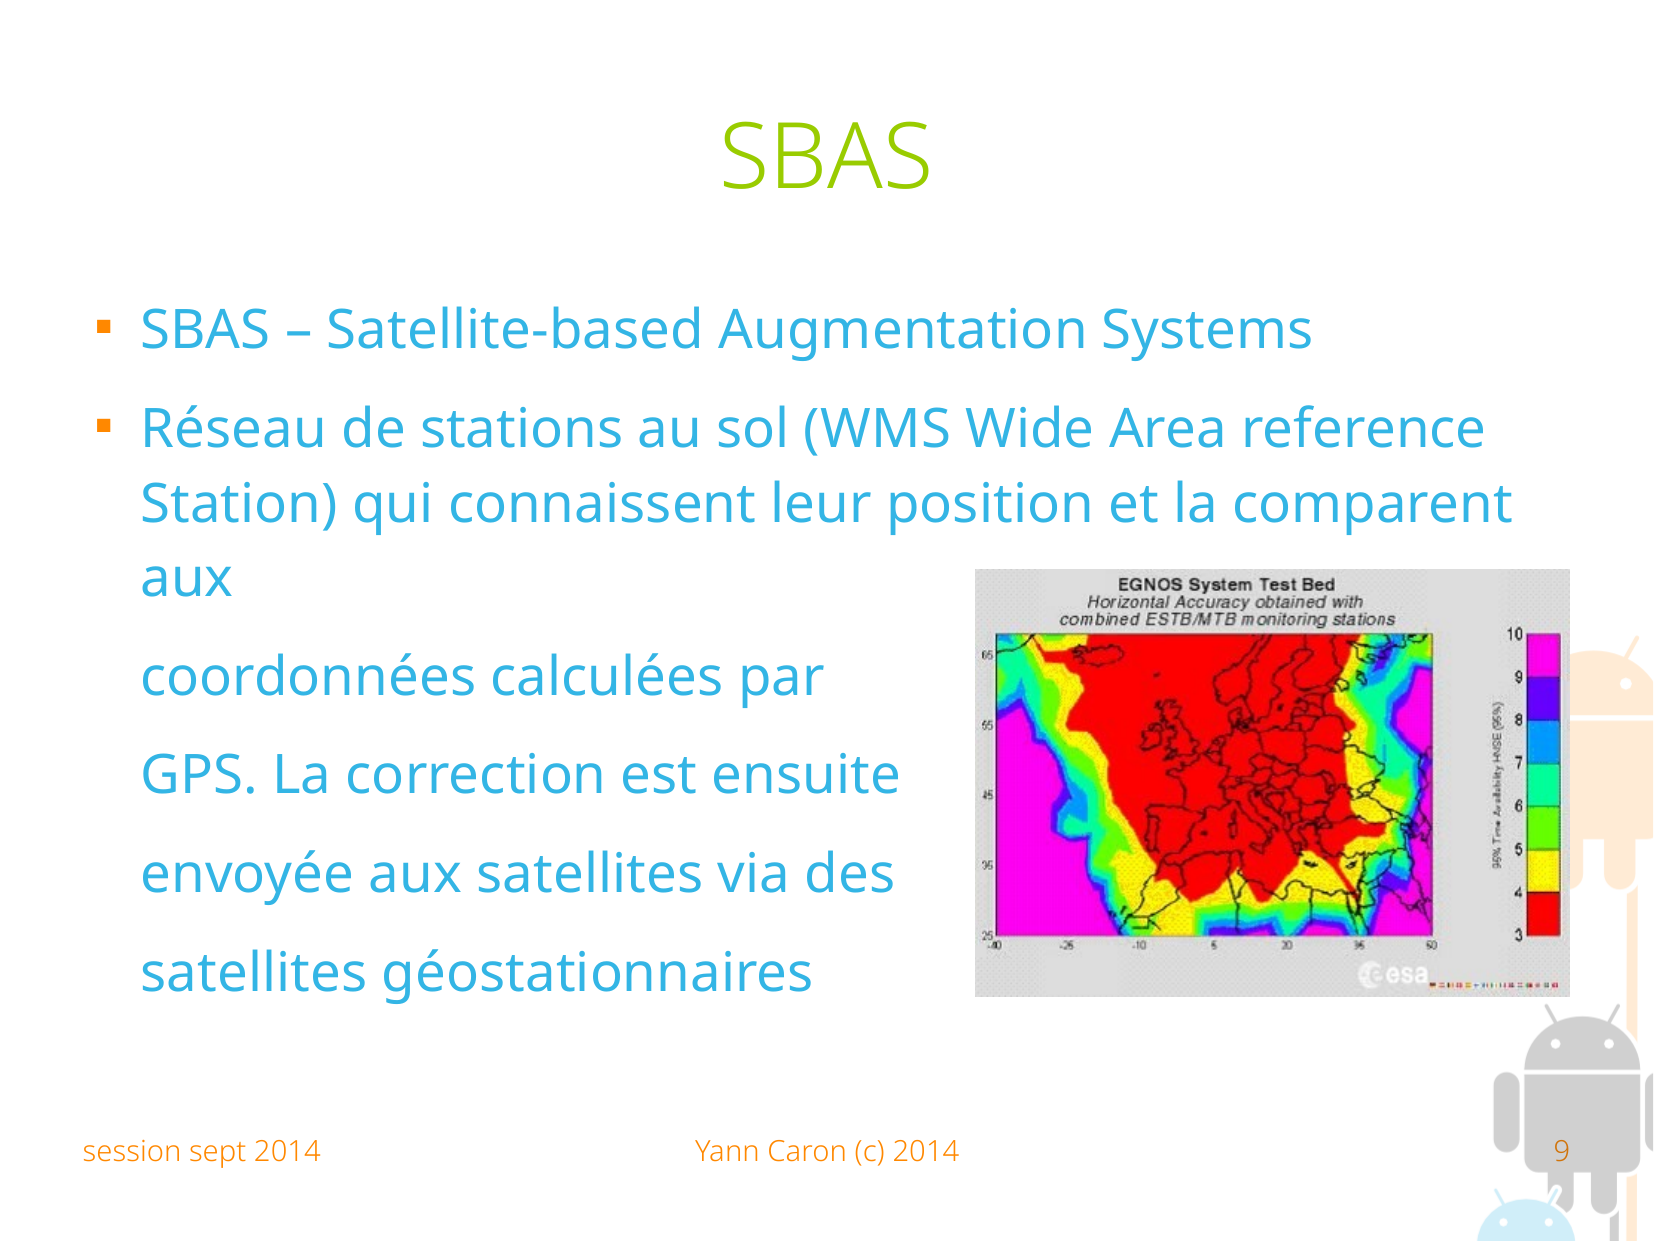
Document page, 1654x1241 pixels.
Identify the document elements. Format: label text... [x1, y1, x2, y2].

picture [975, 569, 1570, 997]
picture [240, 423, 1654, 1241]
title SBAS [82, 49, 1571, 257]
list SBAS – Satellite-based Augmentation Systems Réseau de stations au sol (WMS Wide Area reference Station) qui connaissent leur position et la comparent aux coordonnées calculées par GPS. La correction est ensuite envoyée aux satellites via des satellites géostationnaires [82, 290, 1571, 1010]
